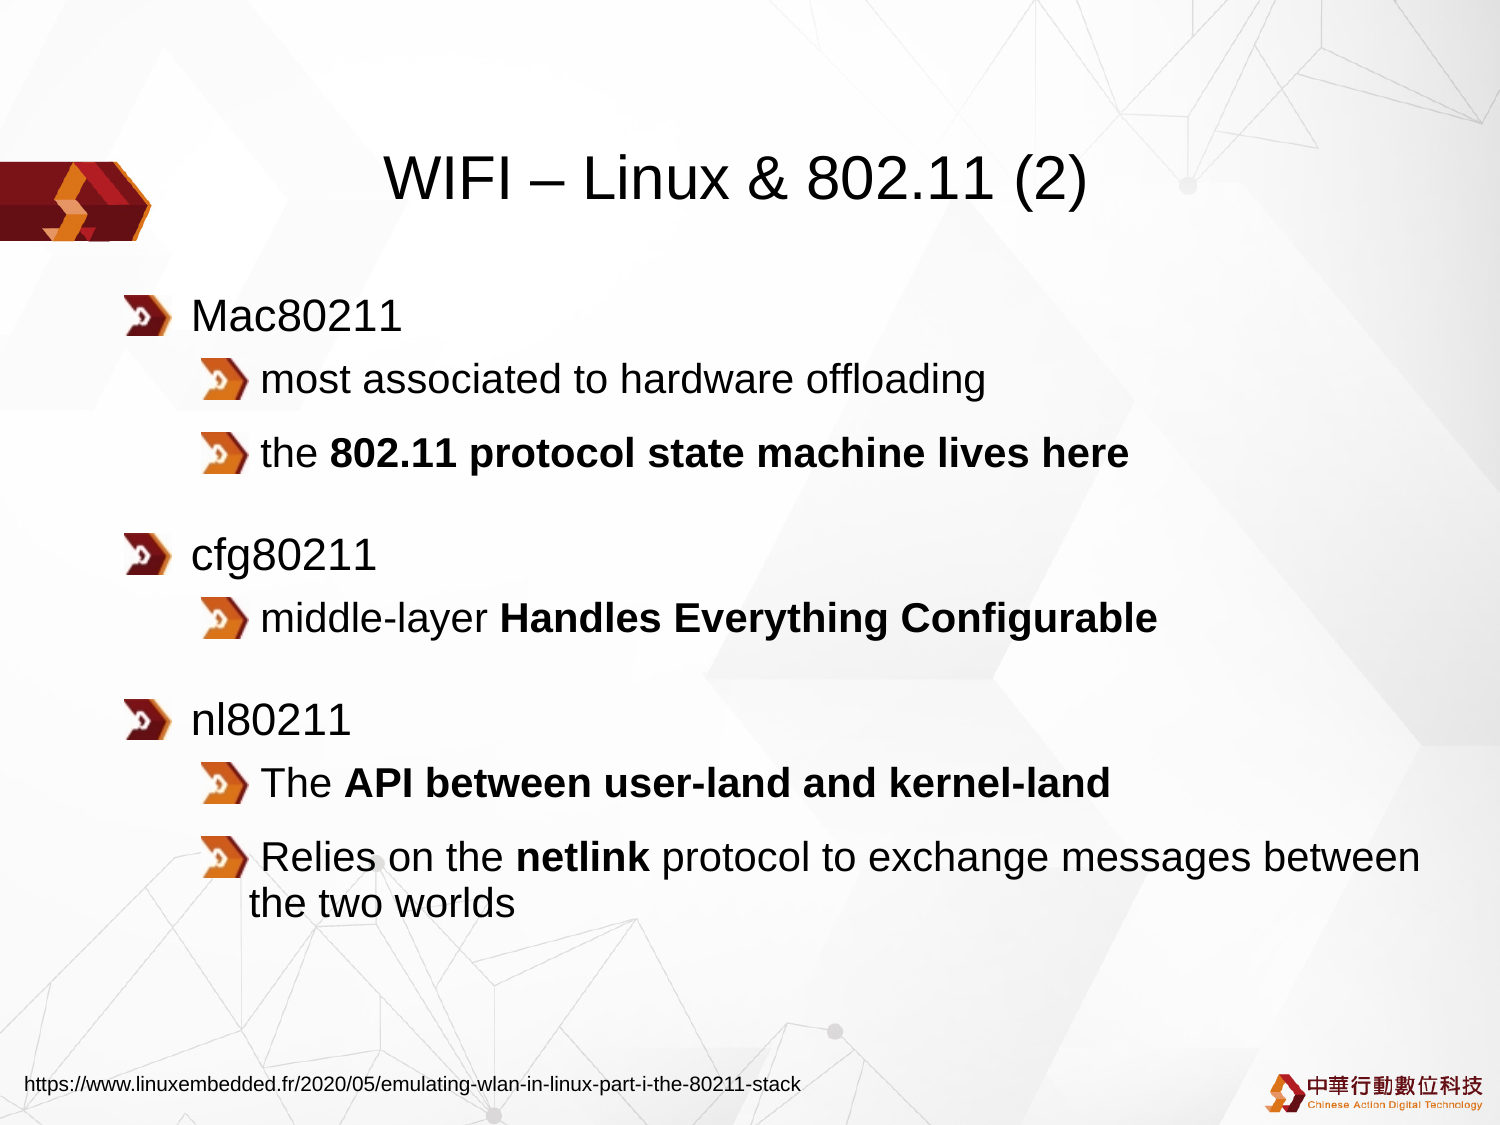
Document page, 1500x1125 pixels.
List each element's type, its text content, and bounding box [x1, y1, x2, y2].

picture [0, 0, 1500, 1125]
text_box https://www.linuxembedded.fr/2020/05/emulating-wlan-in-linux-part-i-the-80211-stack [9, 1065, 1309, 1118]
title WIFI – Linux & 802.11 (2) [107, 101, 1367, 255]
list Mac80211 most associated to hardware offloading the 802.11 protocol state machine lives here cfg80211 middle-layer Handles Everything Configurable nl80211 The API between user-land and kernel-land Relies on the netlink protocol to exchange messages between the two worlds [107, 290, 1425, 943]
